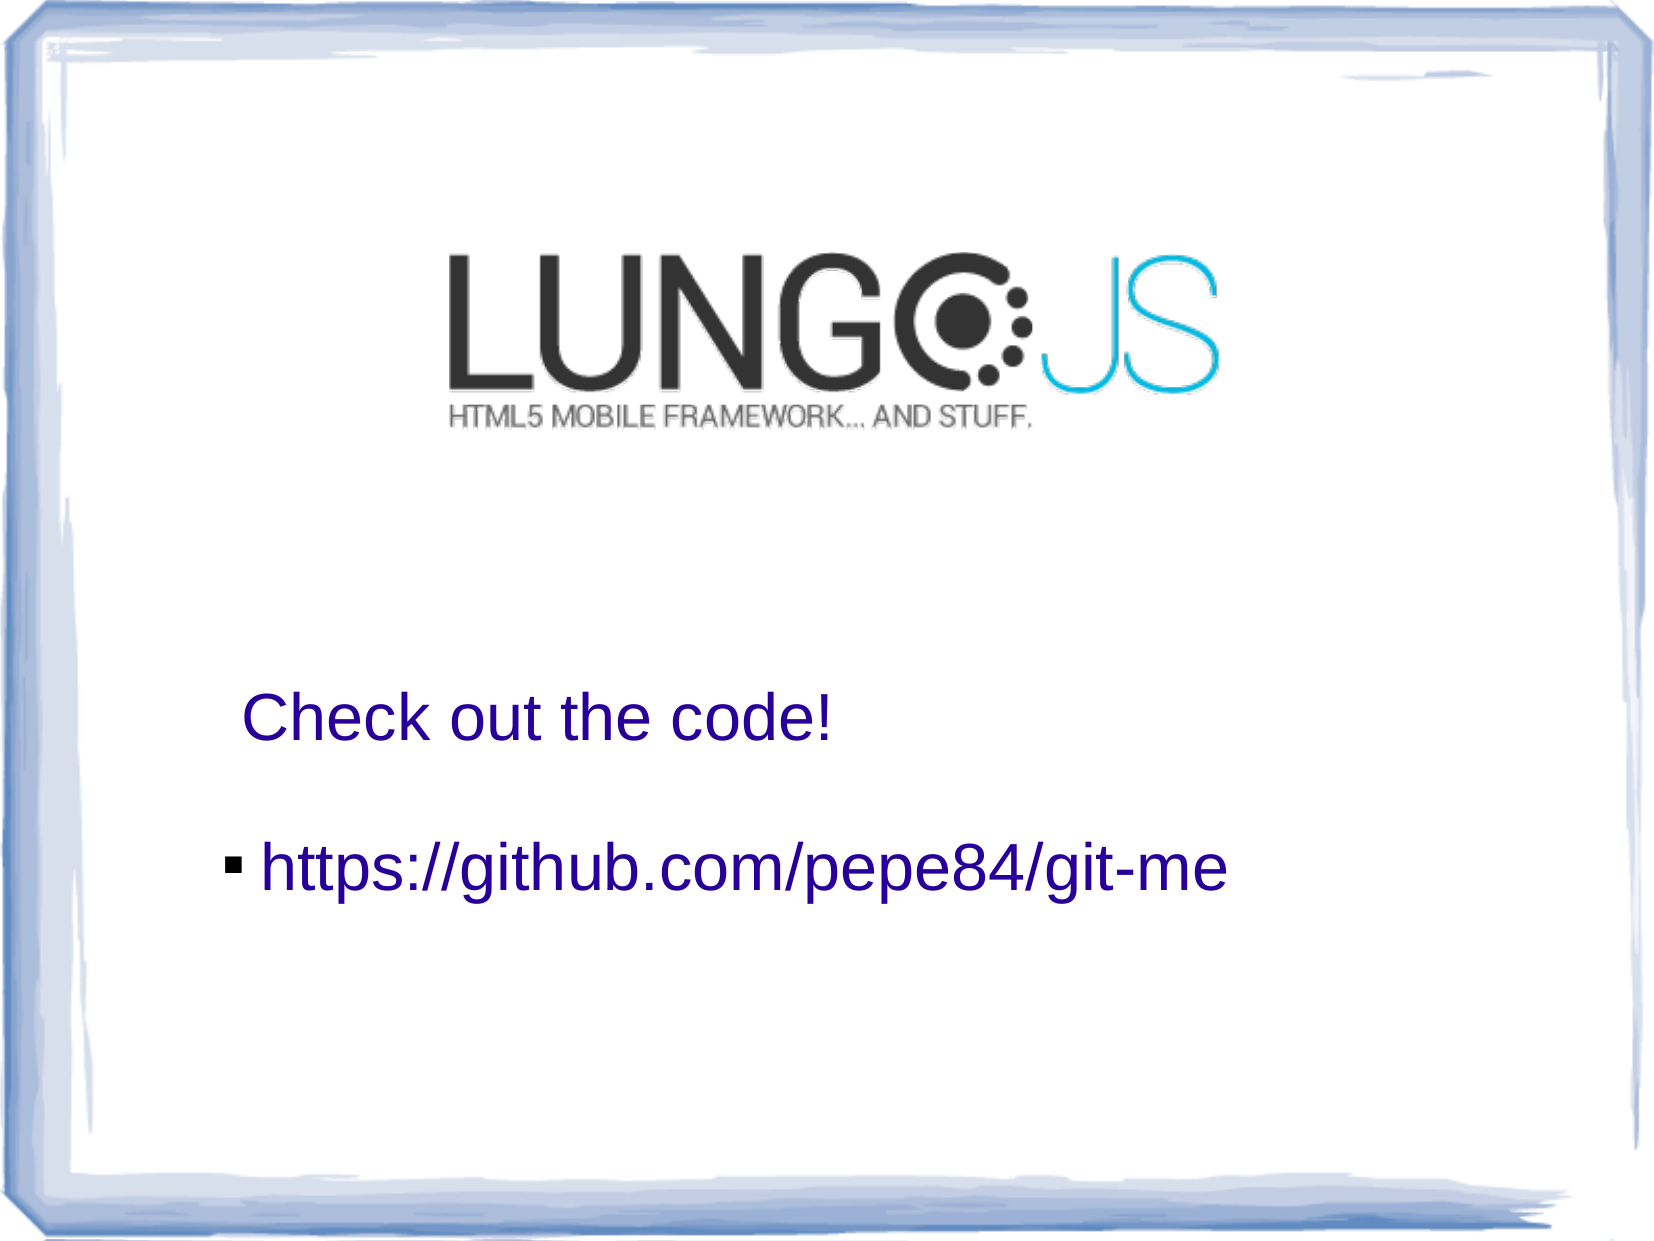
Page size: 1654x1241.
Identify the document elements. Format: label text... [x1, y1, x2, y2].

picture [0, 0, 1654, 1241]
subtitle Check out the code! https://github.com/pepe84/git-me [225, 540, 1571, 1045]
